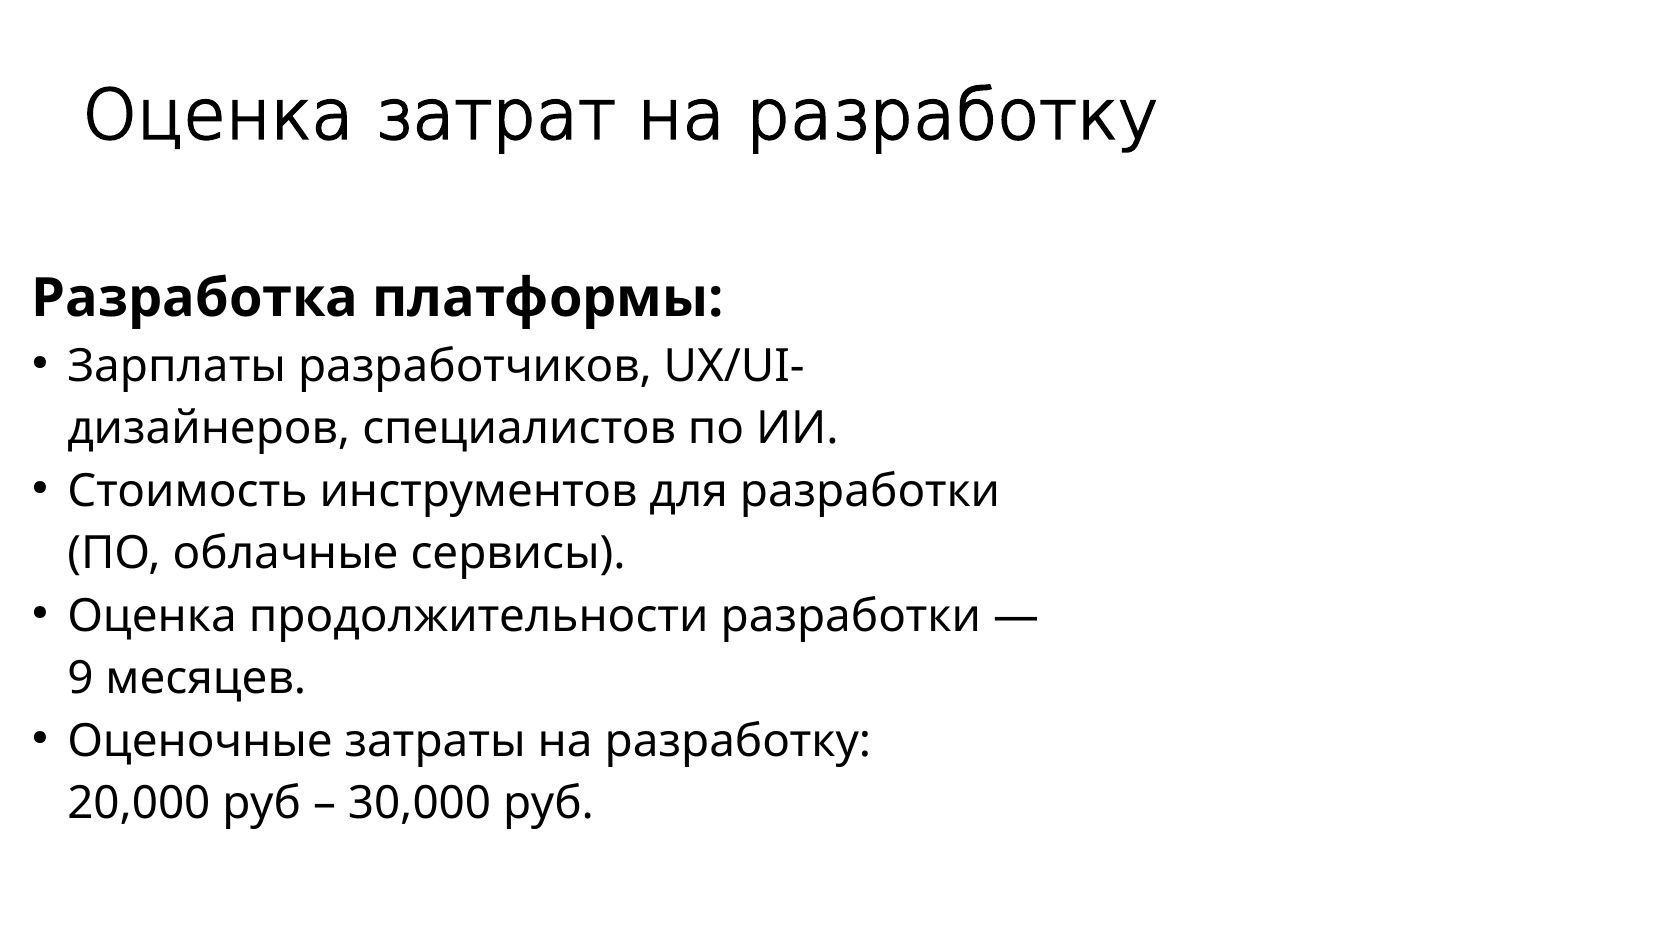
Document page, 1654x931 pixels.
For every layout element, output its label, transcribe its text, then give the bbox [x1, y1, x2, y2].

text_box Разработка платформы: Зарплаты разработчиков, UX/UI-дизайнеров, специалистов по ИИ. Стоимость инструментов для разработки (ПО, облачные сервисы). Оценка продолжительности разработки — 9 месяцев. Оценочные затраты на разработку: 20,000 руб – 30,000 руб. [17, 250, 1088, 841]
title Оценка затрат на разработку [82, 12, 1571, 218]
